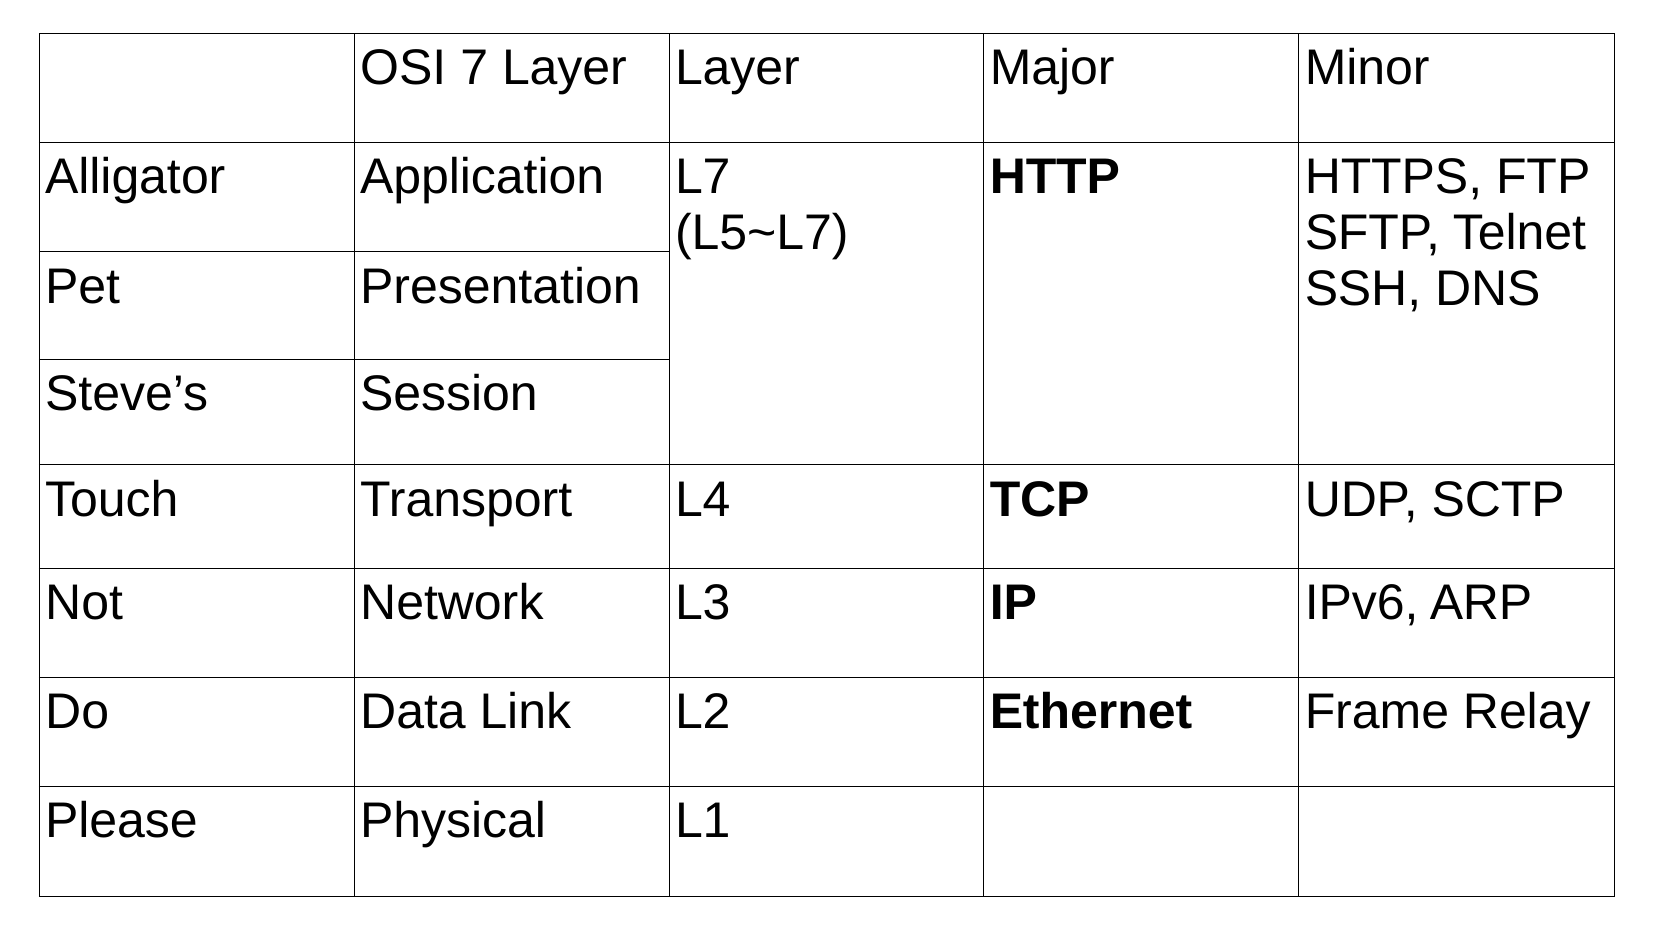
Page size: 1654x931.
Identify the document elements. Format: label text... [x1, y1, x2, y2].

table_cell Do [40, 678, 354, 786]
table_cell Network [355, 569, 669, 677]
table_cell HTTP [984, 143, 1298, 464]
table_cell TCP [984, 465, 1298, 568]
table_cell Physical [355, 787, 669, 896]
table_cell Frame Relay [1299, 678, 1614, 786]
table_cell Alligator [40, 143, 354, 251]
table_cell Application [355, 143, 669, 251]
table_header [40, 34, 354, 142]
table_cell L1 [670, 787, 983, 896]
table_cell Please [40, 787, 354, 896]
table_header Minor [1299, 34, 1614, 142]
table_cell L4 [670, 465, 983, 568]
table_cell Pet [40, 252, 354, 359]
table_cell IPv6, ARP [1299, 569, 1614, 677]
table_header OSI 7 Layer [355, 34, 669, 142]
table_cell Presentation [355, 252, 669, 359]
table_cell Not [40, 569, 354, 677]
table_cell L3 [670, 569, 983, 677]
table_cell UDP, SCTP [1299, 465, 1614, 568]
table_cell Transport [355, 465, 669, 568]
table_cell [984, 787, 1298, 896]
table_header Major [984, 34, 1298, 142]
table_cell [1299, 787, 1614, 896]
table_cell Ethernet [984, 678, 1298, 786]
table_cell IP [984, 569, 1298, 677]
table_cell L2 [670, 678, 983, 786]
table_cell HTTPS, FTP SFTP, Telnet SSH, DNS [1299, 143, 1614, 464]
table_cell Data Link [355, 678, 669, 786]
table_header Layer [670, 34, 983, 142]
table_cell L7 (L5~L7) [670, 143, 983, 464]
table_cell Touch [40, 465, 354, 568]
table_cell Steve’s [40, 360, 354, 464]
table_cell Session [355, 360, 669, 464]
